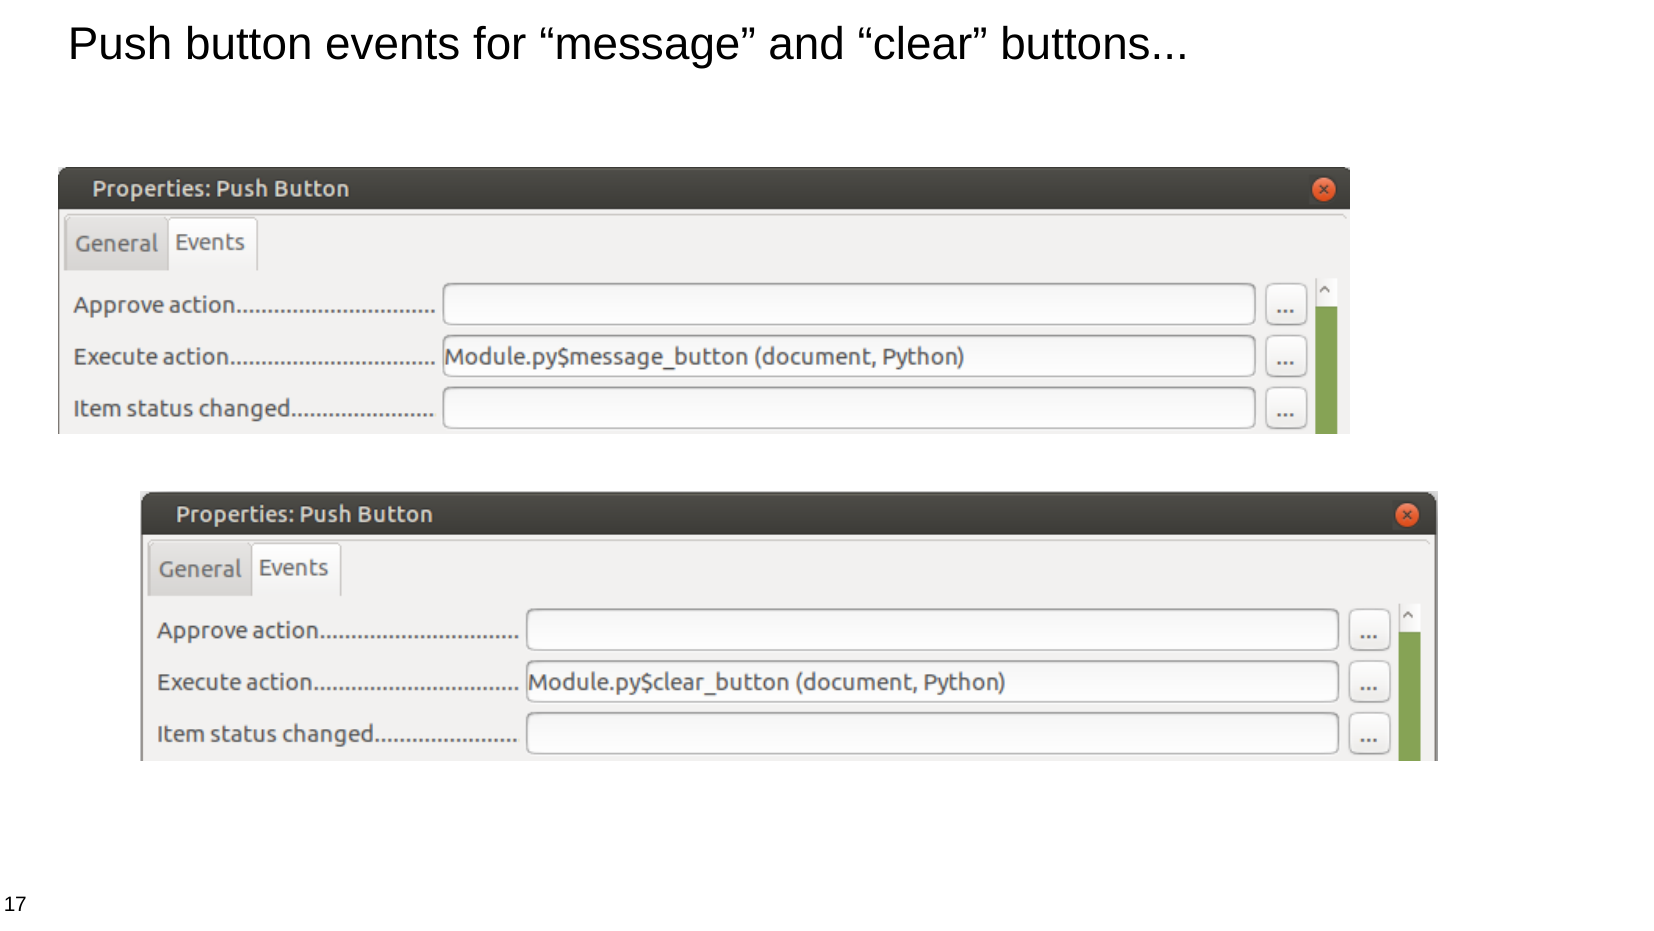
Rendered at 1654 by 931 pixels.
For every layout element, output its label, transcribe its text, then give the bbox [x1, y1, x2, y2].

text_box <number> [0, 885, 113, 924]
picture [140, 491, 1438, 761]
subtitle Push button events for “message” and “clear” buttons... [67, 17, 1557, 83]
picture [58, 167, 1350, 434]
